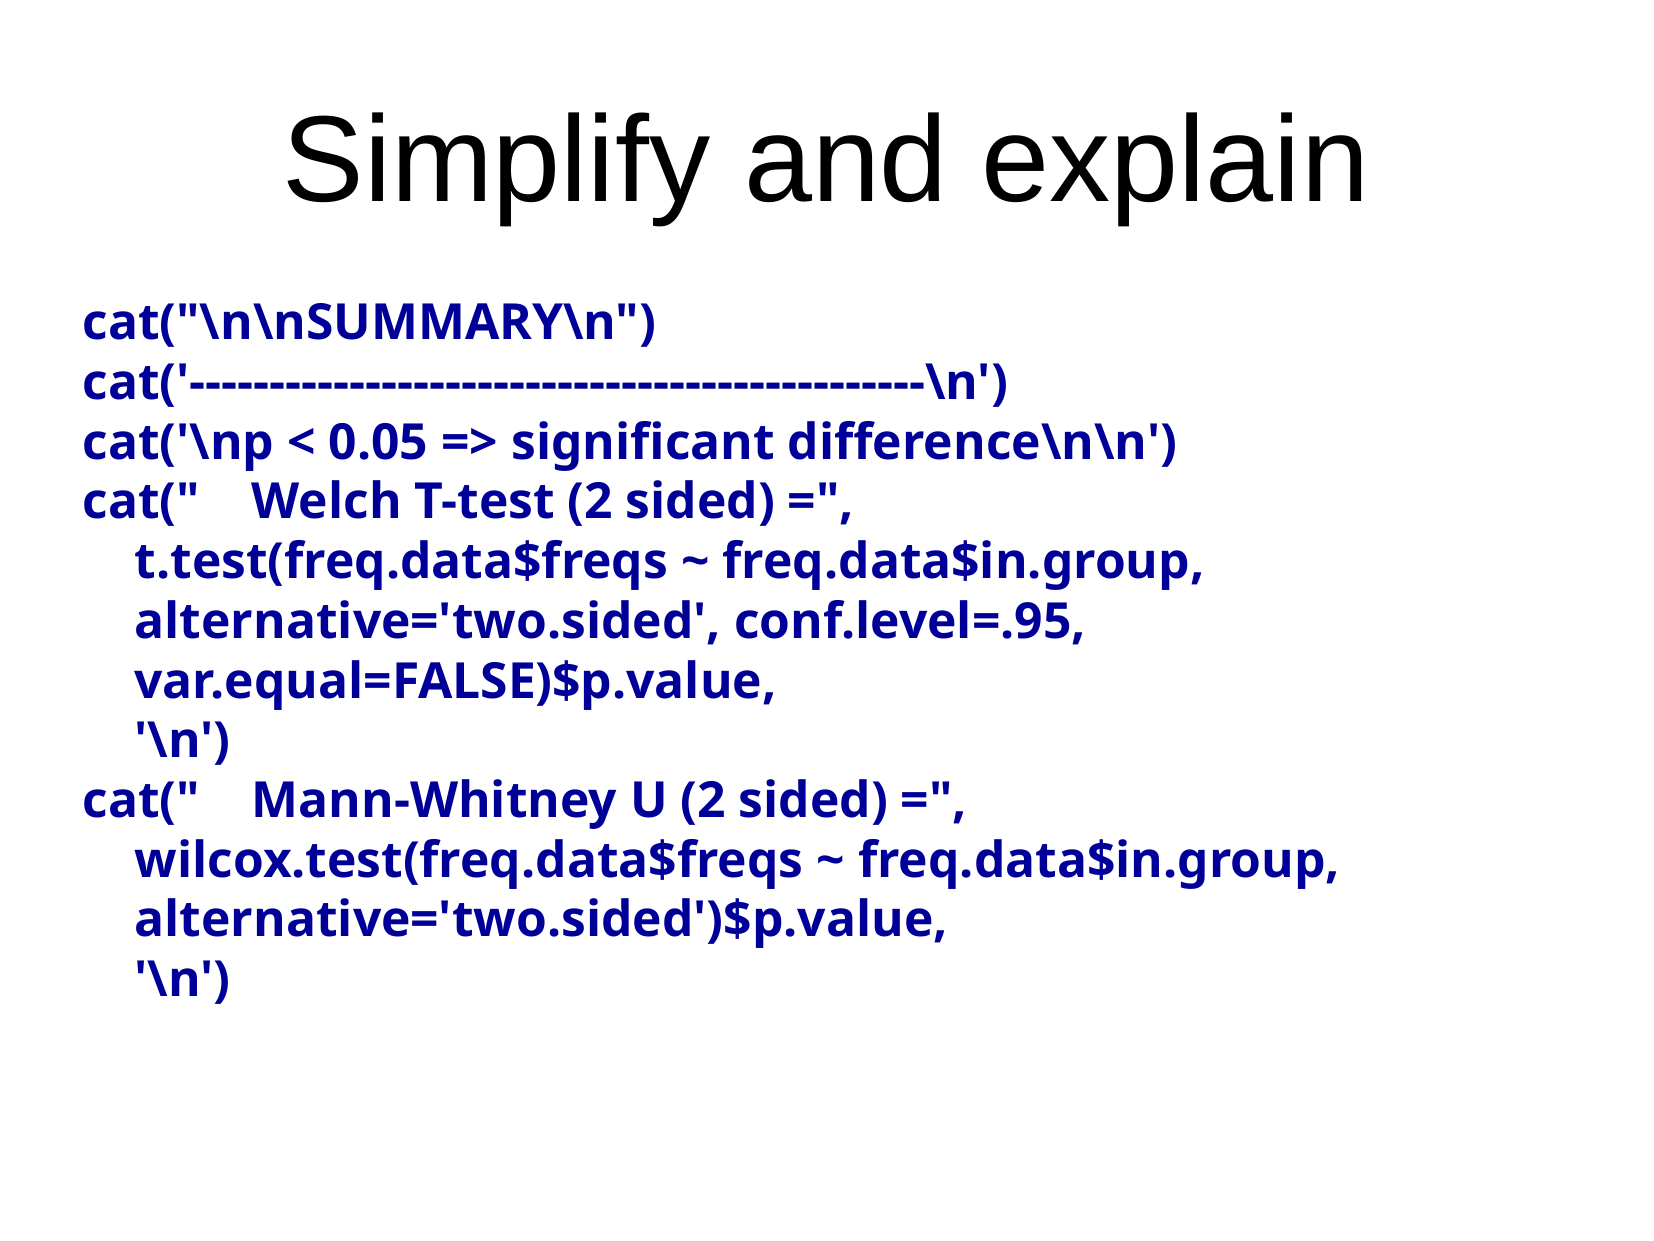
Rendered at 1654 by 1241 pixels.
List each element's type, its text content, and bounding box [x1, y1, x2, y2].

text_box Simplify and explain [82, 49, 1571, 257]
text_box cat("\n\nSUMMARY\n") cat('----------------------------------------------\n') cat('\np < 0.05 => significant difference\n\n') cat(" Welch T-test (2 sided) =", t.test(freq.data$freqs ~ freq.data$in.group, alternative='two.sided', conf.level=.95, var.equal=FALSE)$p.value, '\n') cat(" Mann-Whitney U (2 sided) =", wilcox.test(freq.data$freqs ~ freq.data$in.group, alternative='two.sided')$p.value, '\n') [82, 290, 1571, 1010]
